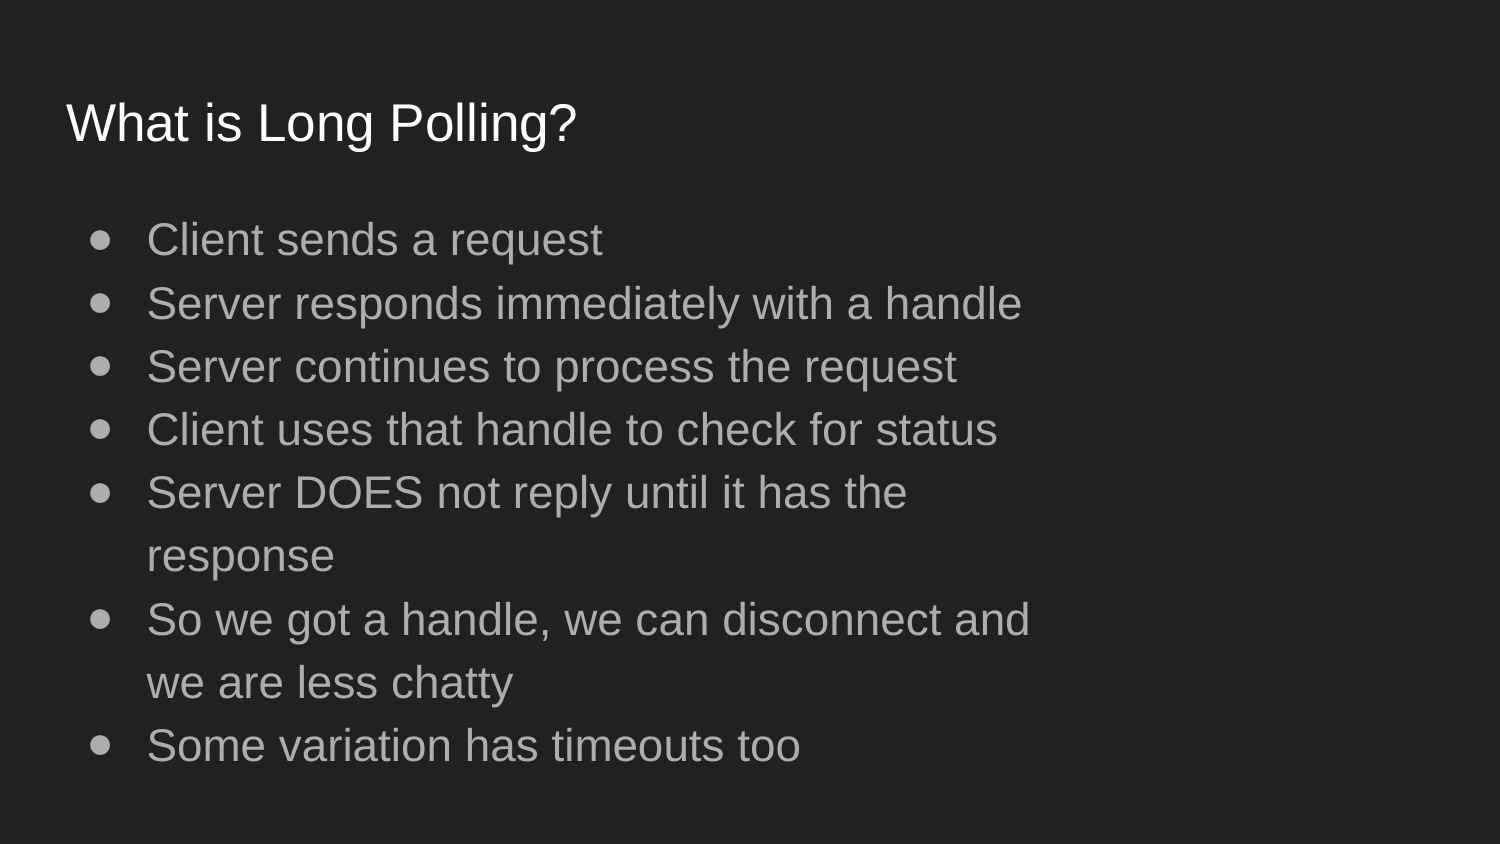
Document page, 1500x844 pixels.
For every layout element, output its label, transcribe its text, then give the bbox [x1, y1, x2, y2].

title What is Long Polling? [51, 72, 1449, 167]
list Client sends a request Server responds immediately with a handle Server continues to process the request Client uses that handle to check for status Server DOES not reply until it has the response So we got a handle, we can disconnect and we are less chatty Some variation has timeouts too [56, 186, 1050, 732]
